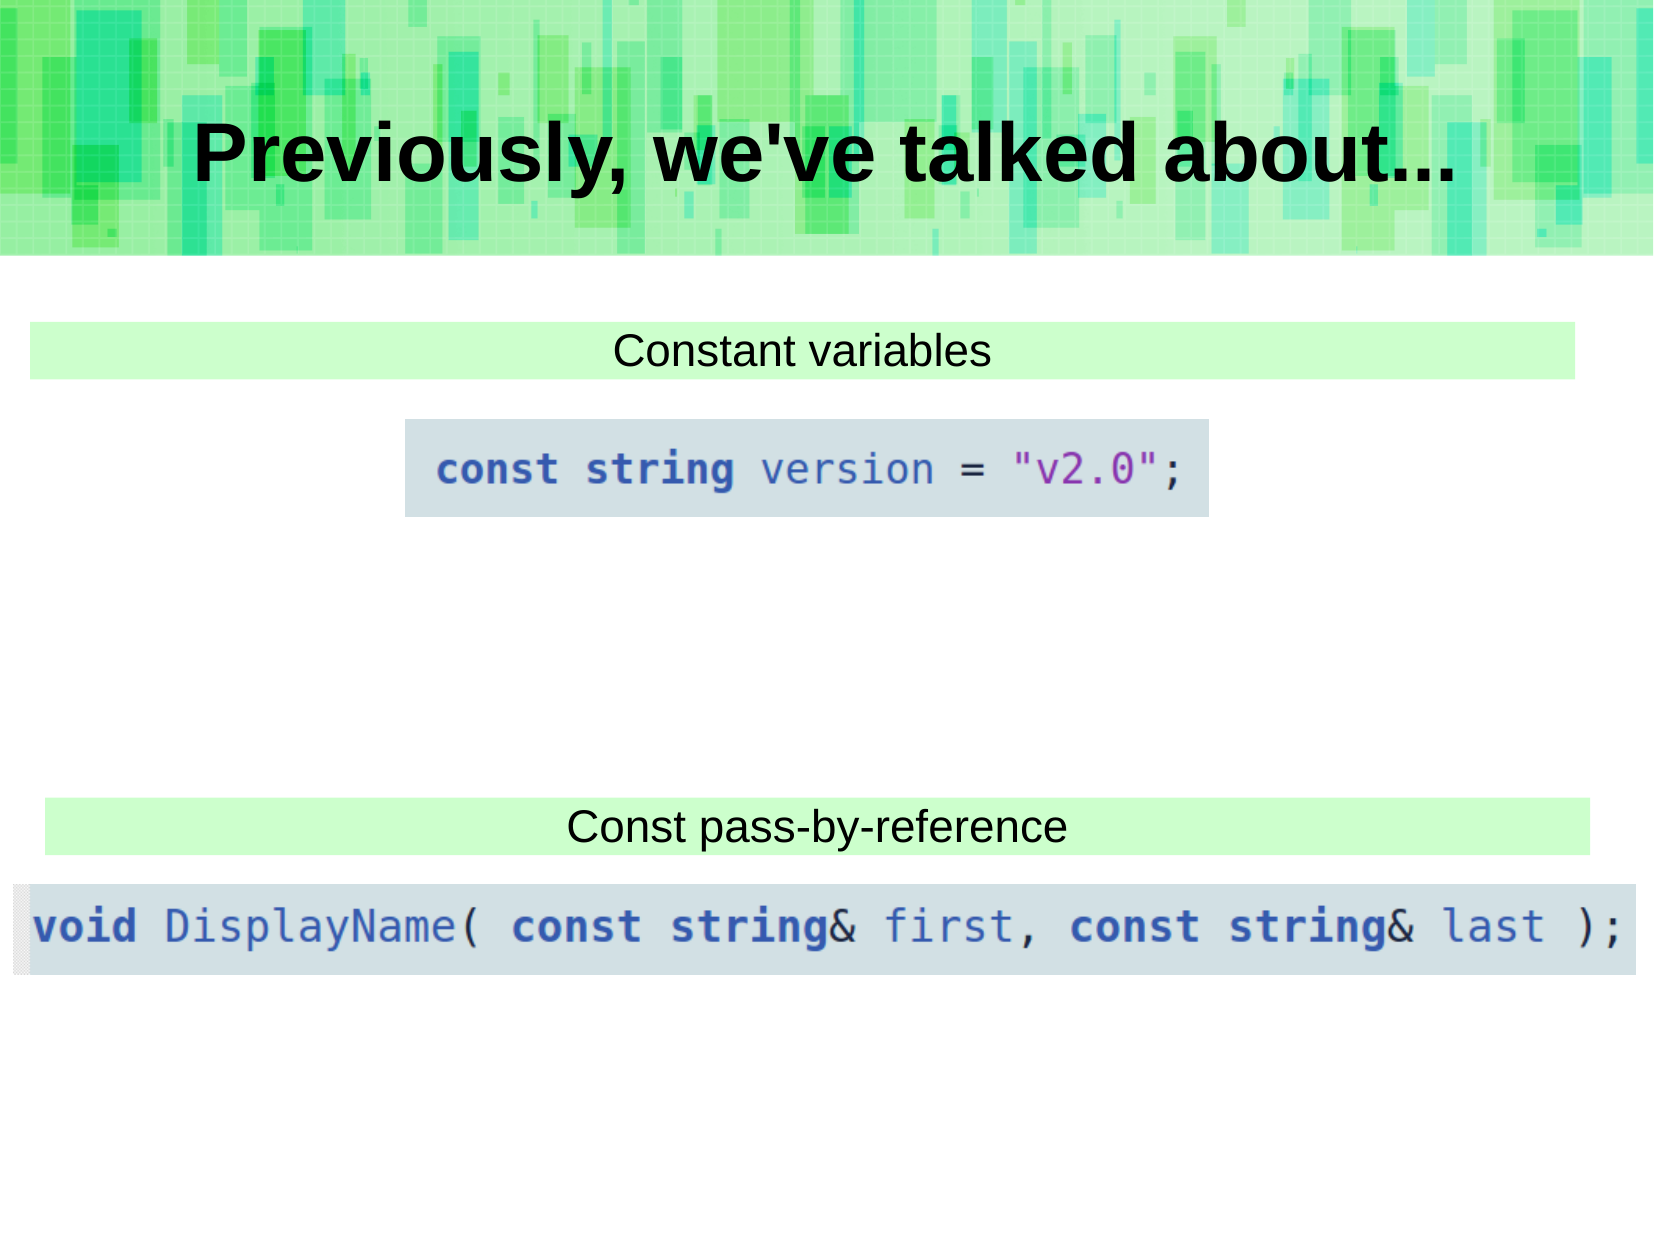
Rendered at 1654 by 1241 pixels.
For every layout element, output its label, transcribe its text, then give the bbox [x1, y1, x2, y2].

text_box Constant variables [30, 321, 1576, 380]
title Previously, we've talked about... [82, 49, 1571, 257]
picture [0, 0, 1654, 1241]
text_box Const pass-by-reference [45, 797, 1591, 856]
